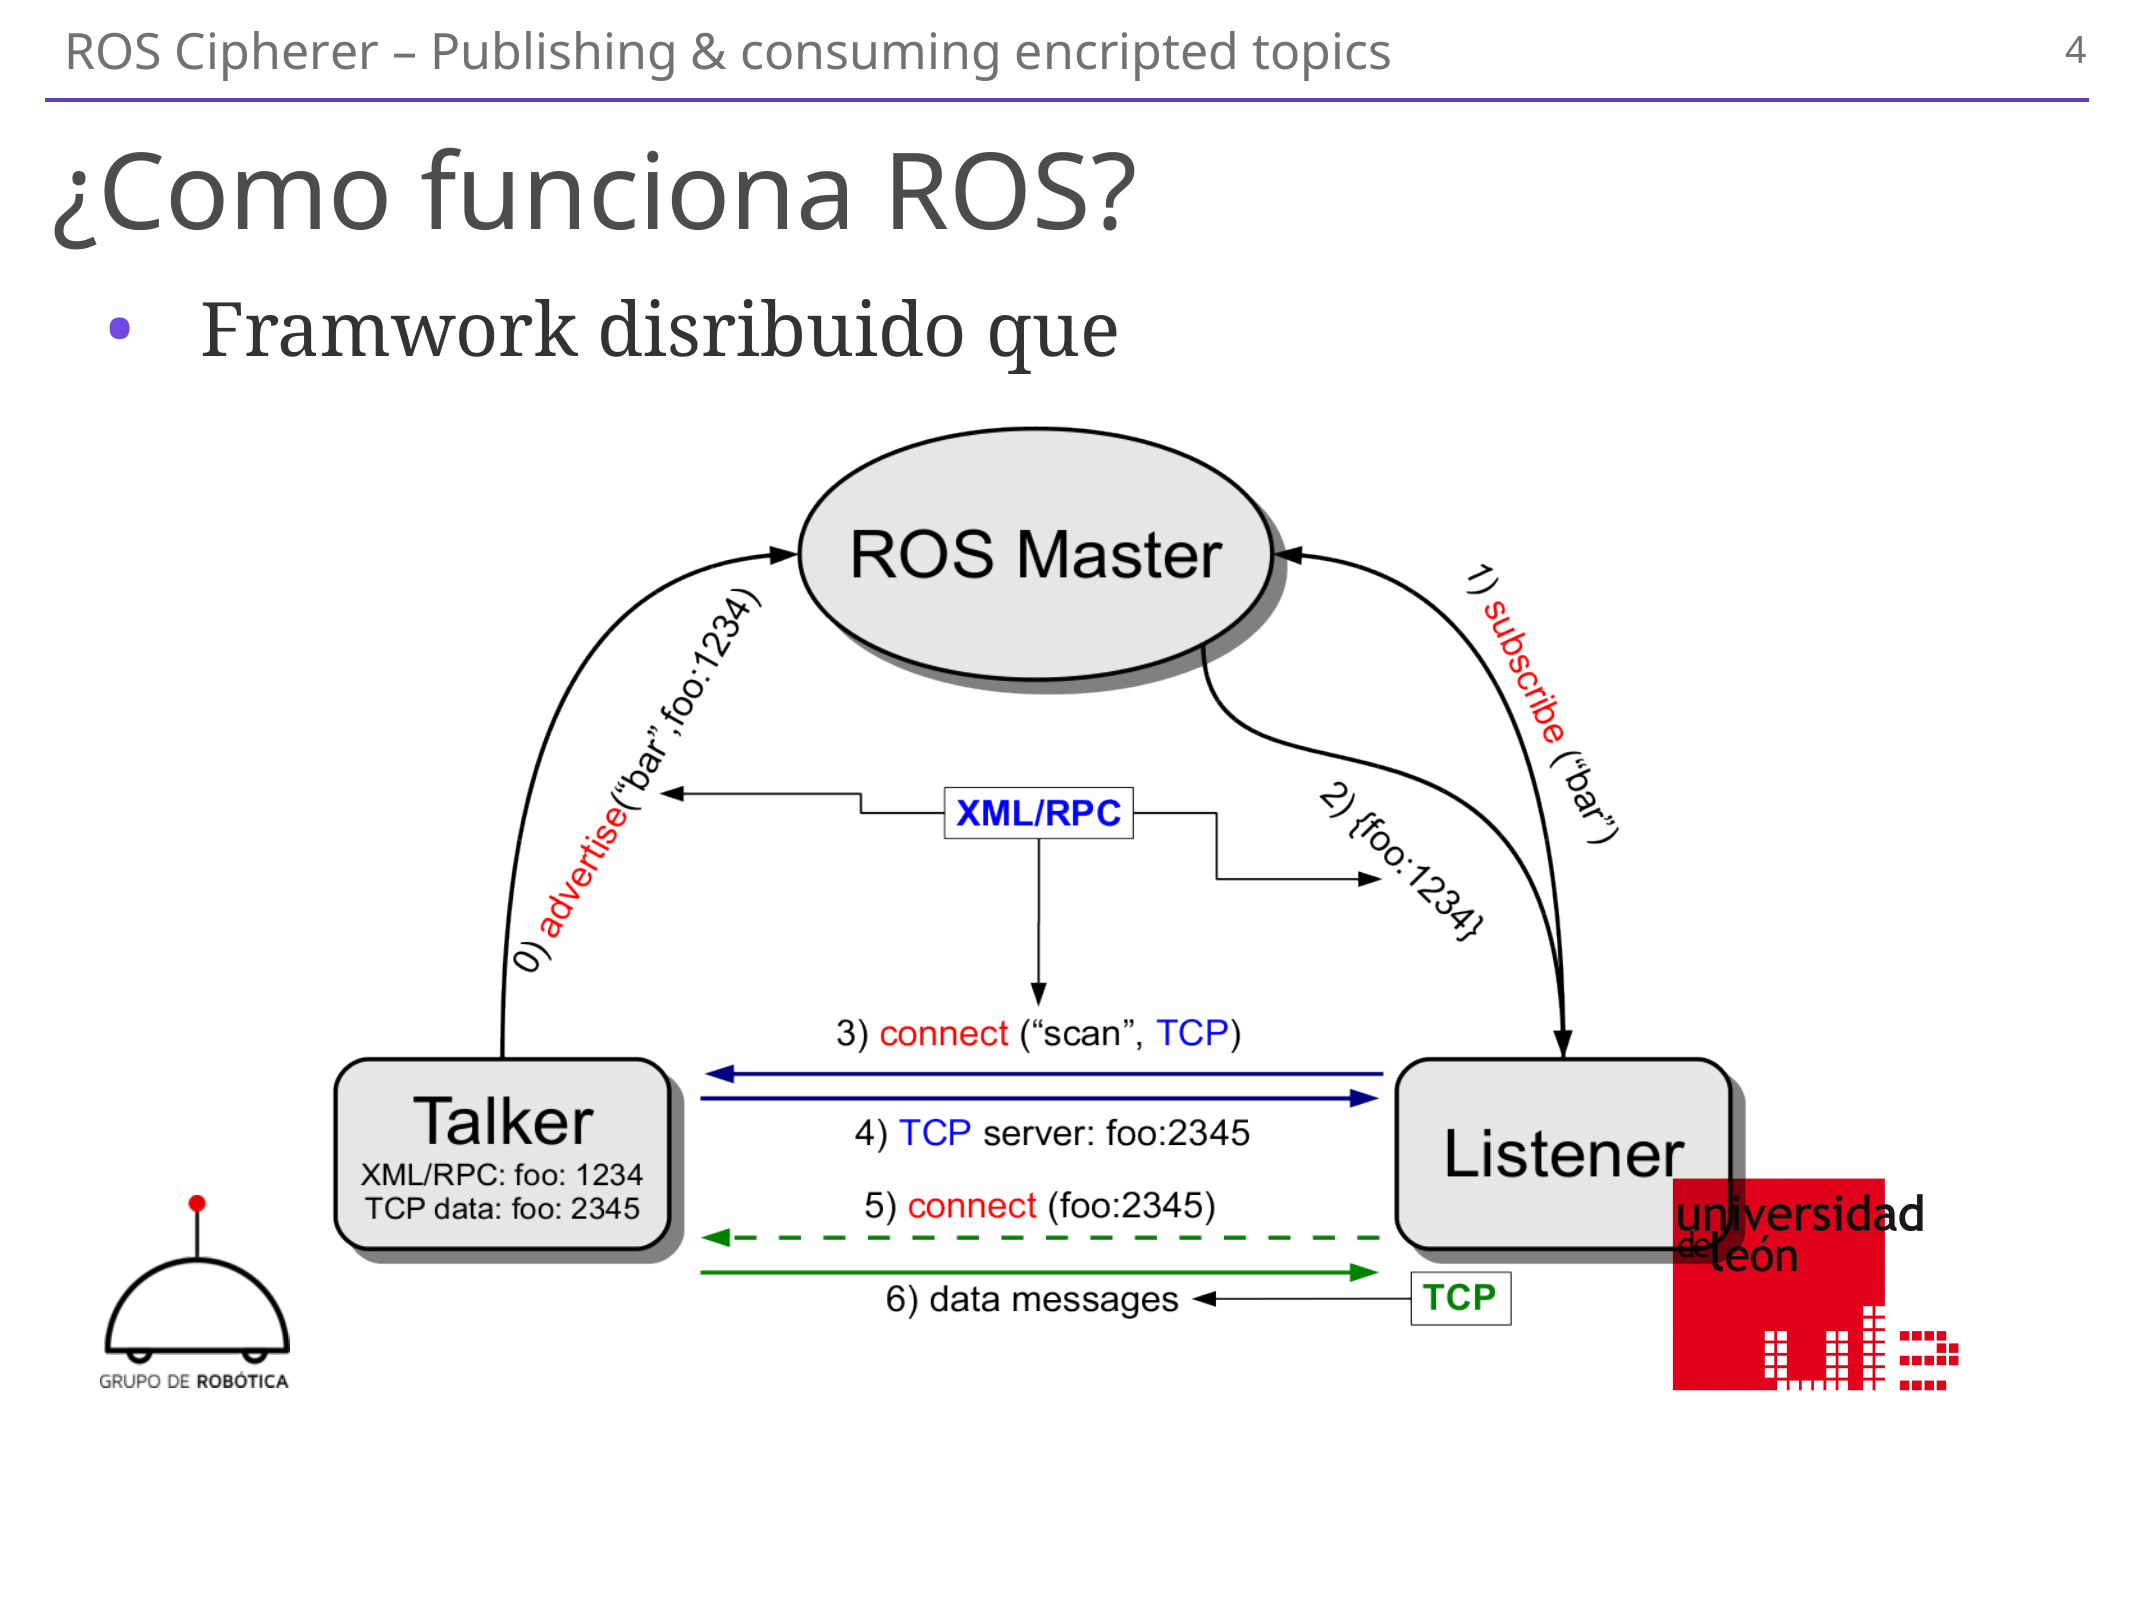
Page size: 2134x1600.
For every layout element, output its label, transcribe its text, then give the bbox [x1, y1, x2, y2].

picture [100, 1195, 290, 1388]
picture [293, 419, 1979, 1447]
title ¿Como funciona ROS? [52, 113, 2096, 260]
text_box ROS Cipherer – Publishing & consuming encripted topics [37, 9, 2021, 91]
list Framwork disribuido que [54, 272, 2098, 1576]
